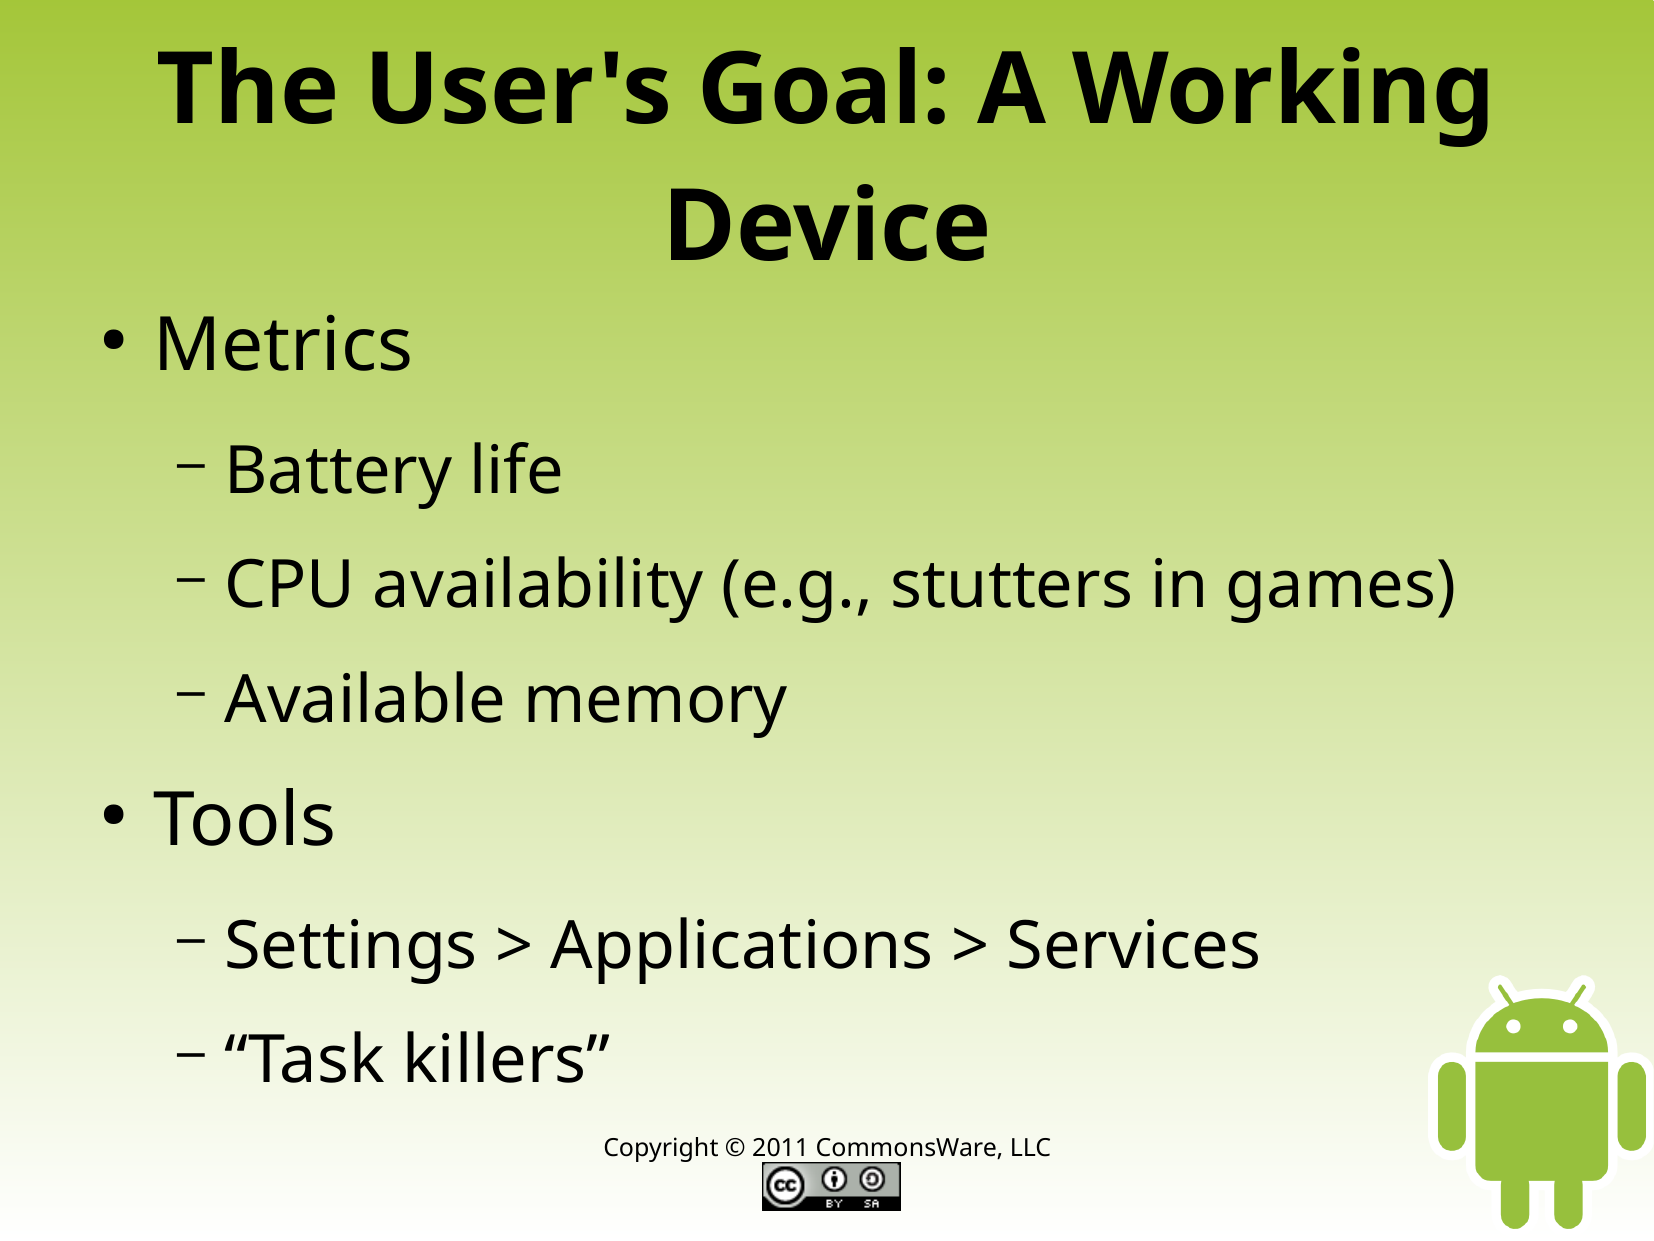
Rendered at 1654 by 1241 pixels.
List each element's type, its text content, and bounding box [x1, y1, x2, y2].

title The User's Goal: A Working Device [82, 49, 1571, 257]
list Metrics Battery life CPU availability (e.g., stutters in games) Available memory Tools Settings > Applications > Services “Task killers” [82, 290, 1571, 1094]
picture [762, 1162, 901, 1211]
picture [1428, 975, 1654, 1238]
